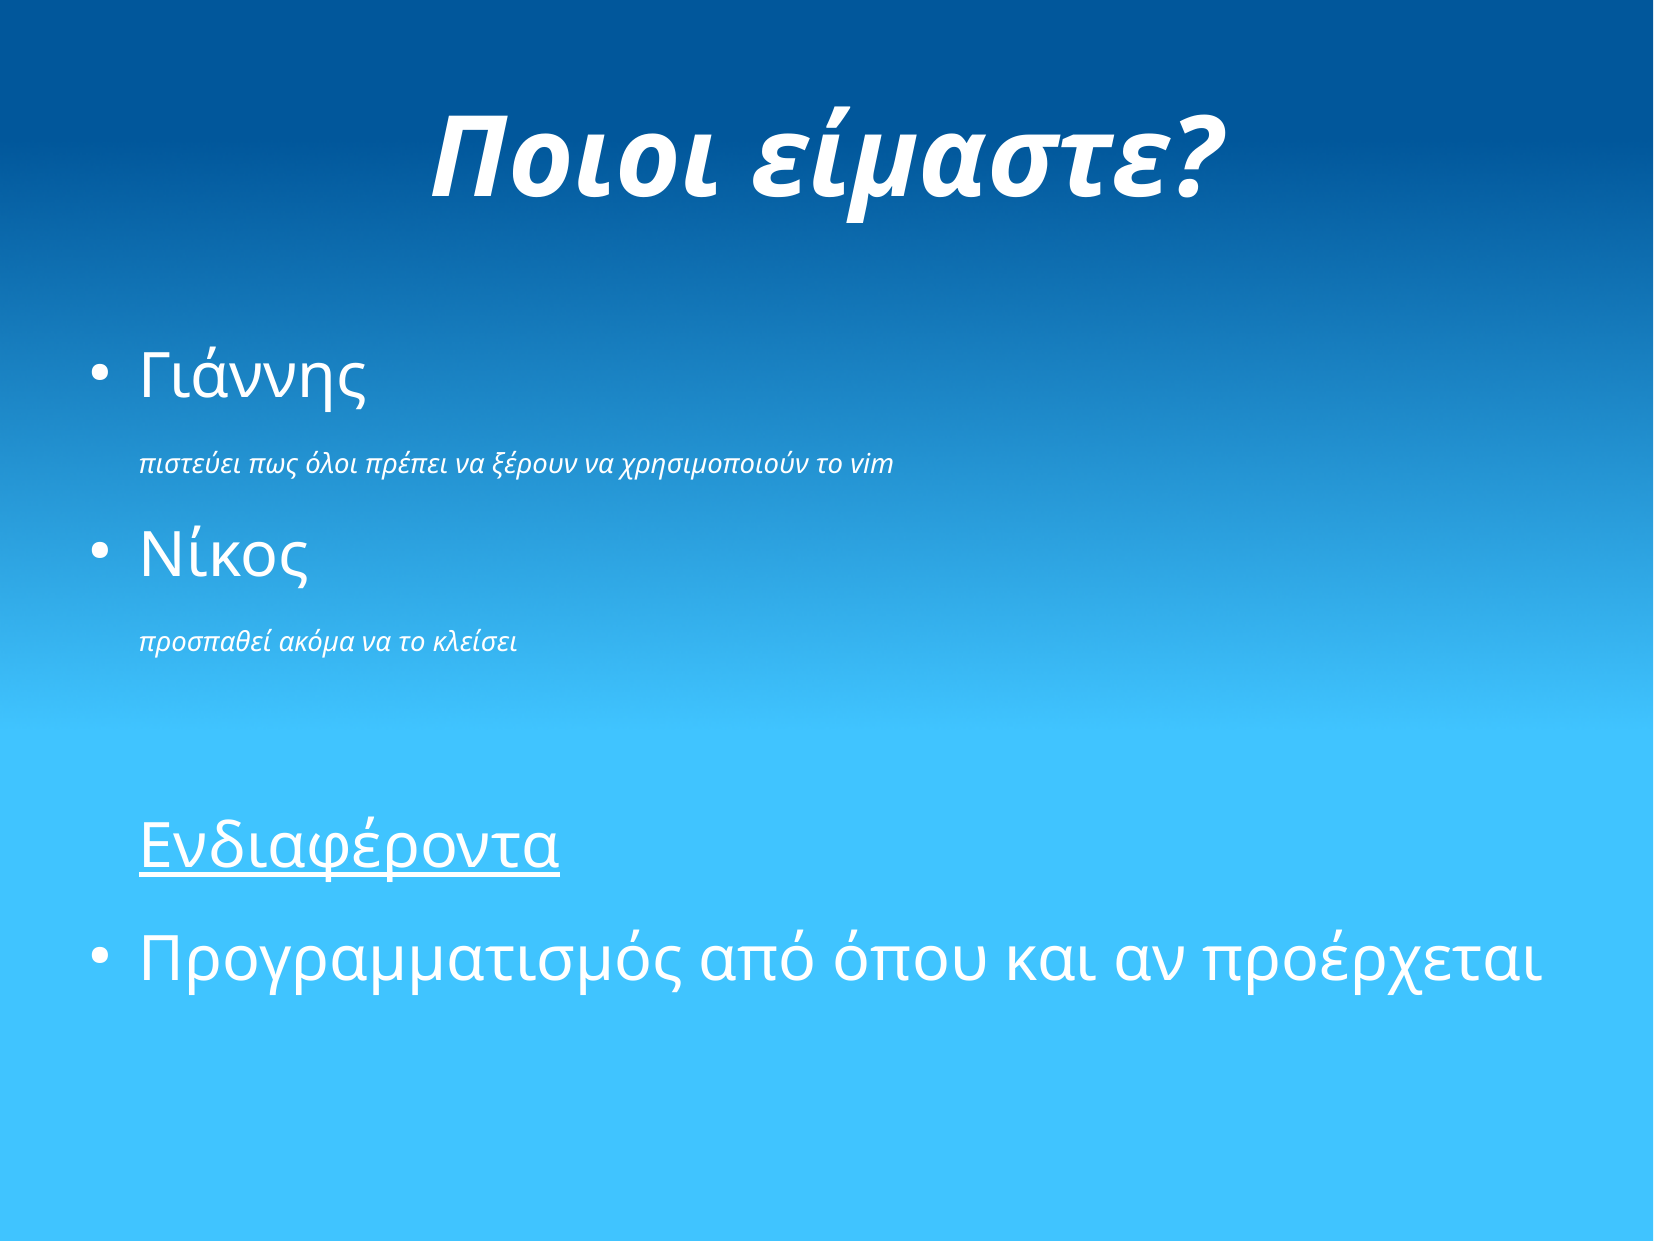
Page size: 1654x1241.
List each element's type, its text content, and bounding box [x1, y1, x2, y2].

title Ποιοι είμαστε? [82, 49, 1571, 257]
list Γιάννης πιστεύει πως όλοι πρέπει να ξέρουν να χρησιμοποιούν το vim Νίκος προσπαθεί ακόμα να το κλείσει Ενδιαφέροντα Προγραμματισμός από όπου και αν προέρχεται [72, 330, 1561, 1051]
picture [0, 0, 1654, 1241]
